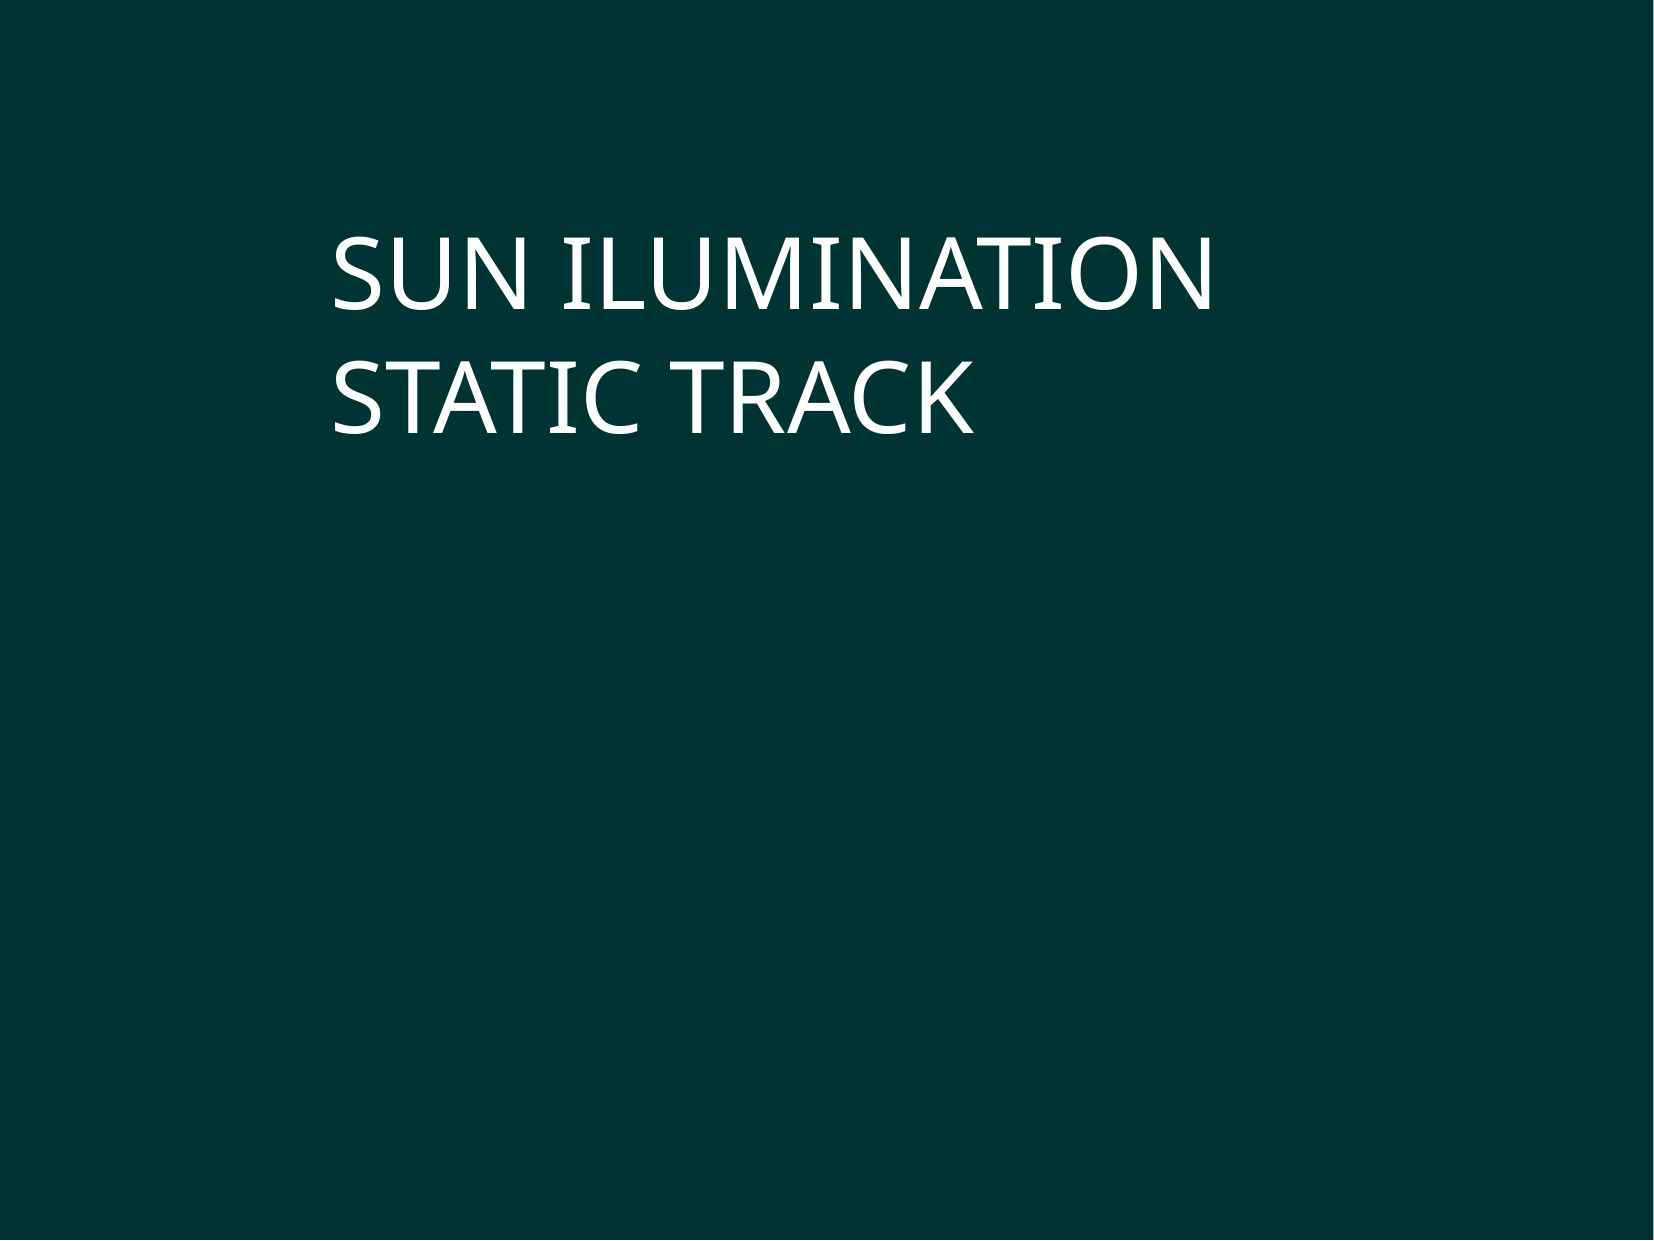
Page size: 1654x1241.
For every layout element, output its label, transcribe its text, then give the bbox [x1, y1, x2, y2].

text_box STATIC TRACK [315, 319, 972, 447]
text_box SUN ILUMINATION [315, 195, 1171, 323]
